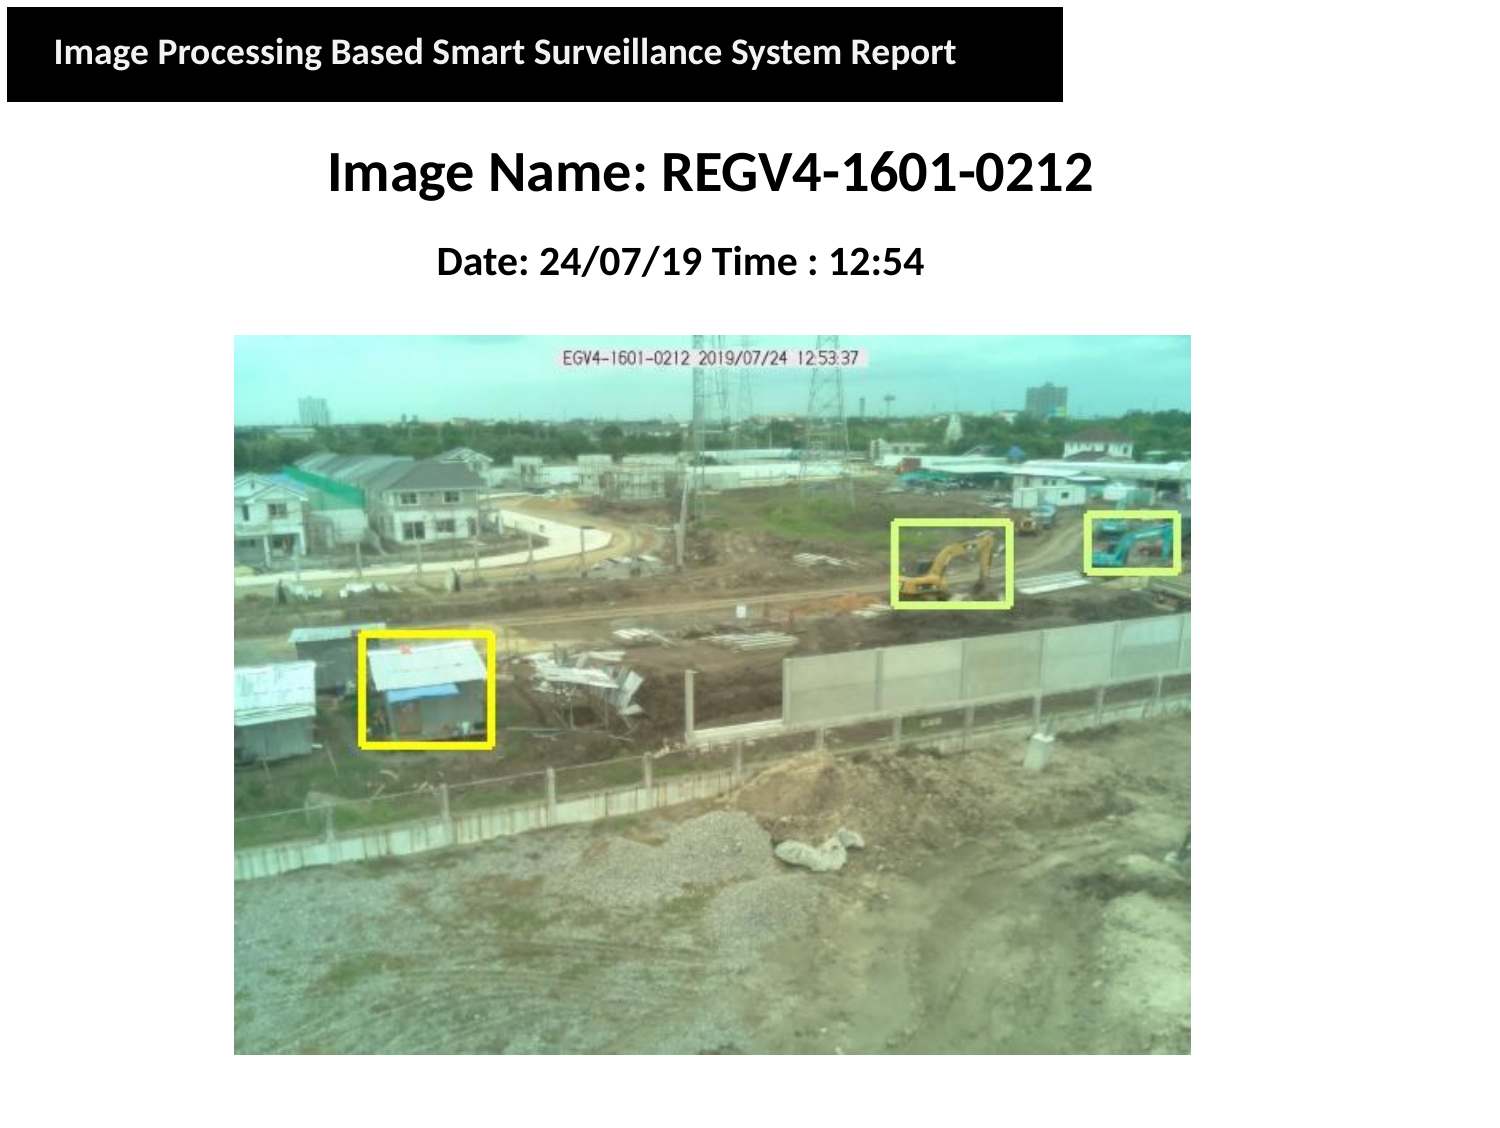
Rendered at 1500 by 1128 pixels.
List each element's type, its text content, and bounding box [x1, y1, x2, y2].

picture [7, 7, 1063, 102]
text_box Image Processing Based Smart Surveillance System Report [39, 23, 977, 180]
picture [234, 335, 1191, 1055]
text_box Image Name: REGV4-1601-0212 [312, 140, 1251, 335]
text_box Date: 24/07/19 Time : 12:54 [421, 234, 1360, 547]
